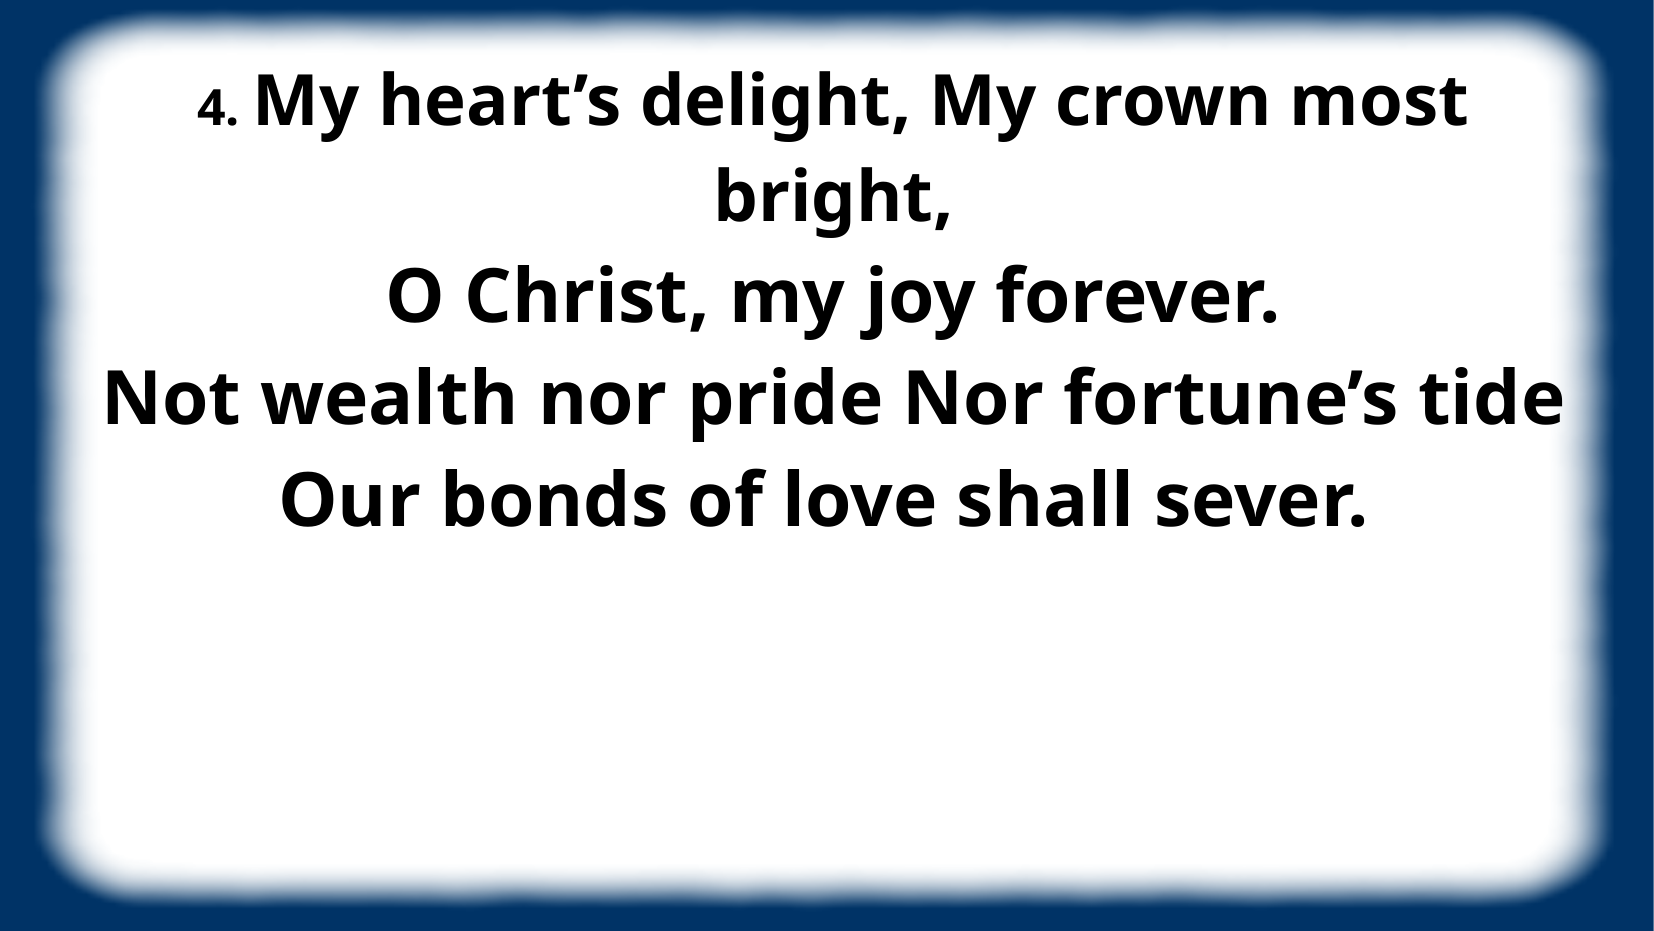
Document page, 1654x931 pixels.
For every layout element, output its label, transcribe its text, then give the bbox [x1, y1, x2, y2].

text_box 4. My heart’s delight, My crown most bright, O Christ, my joy forever. Not wealth nor pride Nor fortune’s tide Our bonds of love shall sever. [76, 41, 1592, 451]
picture [0, 0, 1654, 931]
